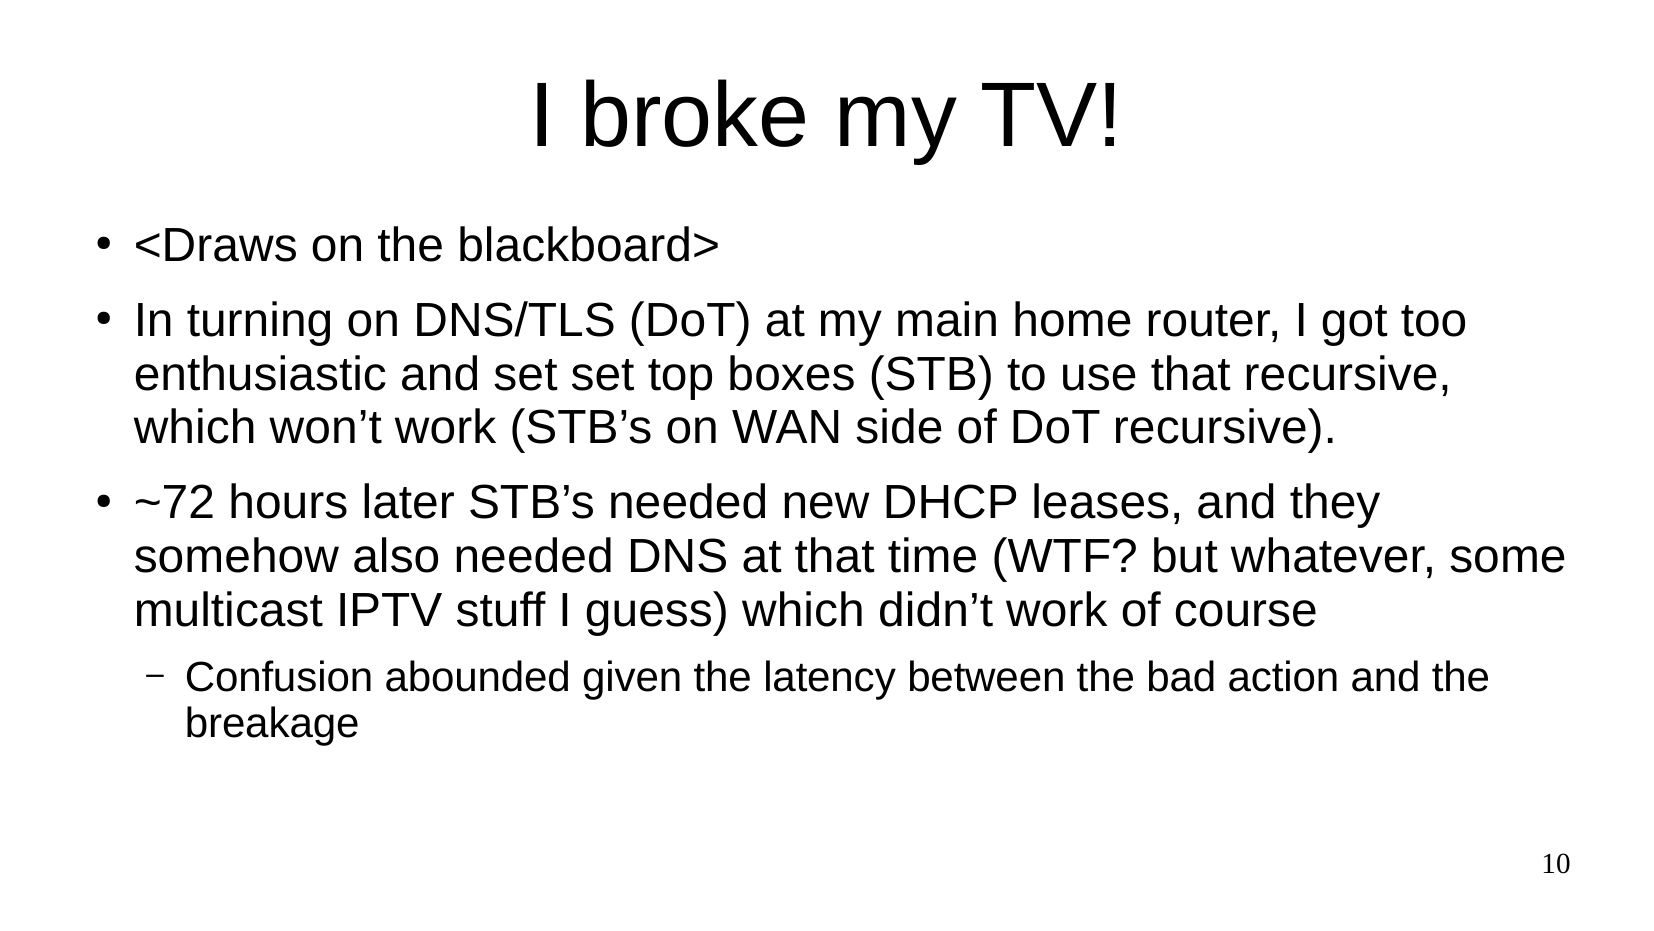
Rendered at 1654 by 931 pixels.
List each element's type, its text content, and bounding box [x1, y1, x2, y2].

title I broke my TV! [82, 37, 1571, 193]
list <Draws on the blackboard> In turning on DNS/TLS (DoT) at my main home router, I got too enthusiastic and set set top boxes (STB) to use that recursive, which won’t work (STB’s on WAN side of DoT recursive). ~72 hours later STB’s needed new DHCP leases, and they somehow also needed DNS at that time (WTF? but whatever, some multicast IPTV stuff I guess) which didn’t work of course Confusion abounded given the latency between the bad action and the breakage [82, 217, 1571, 758]
